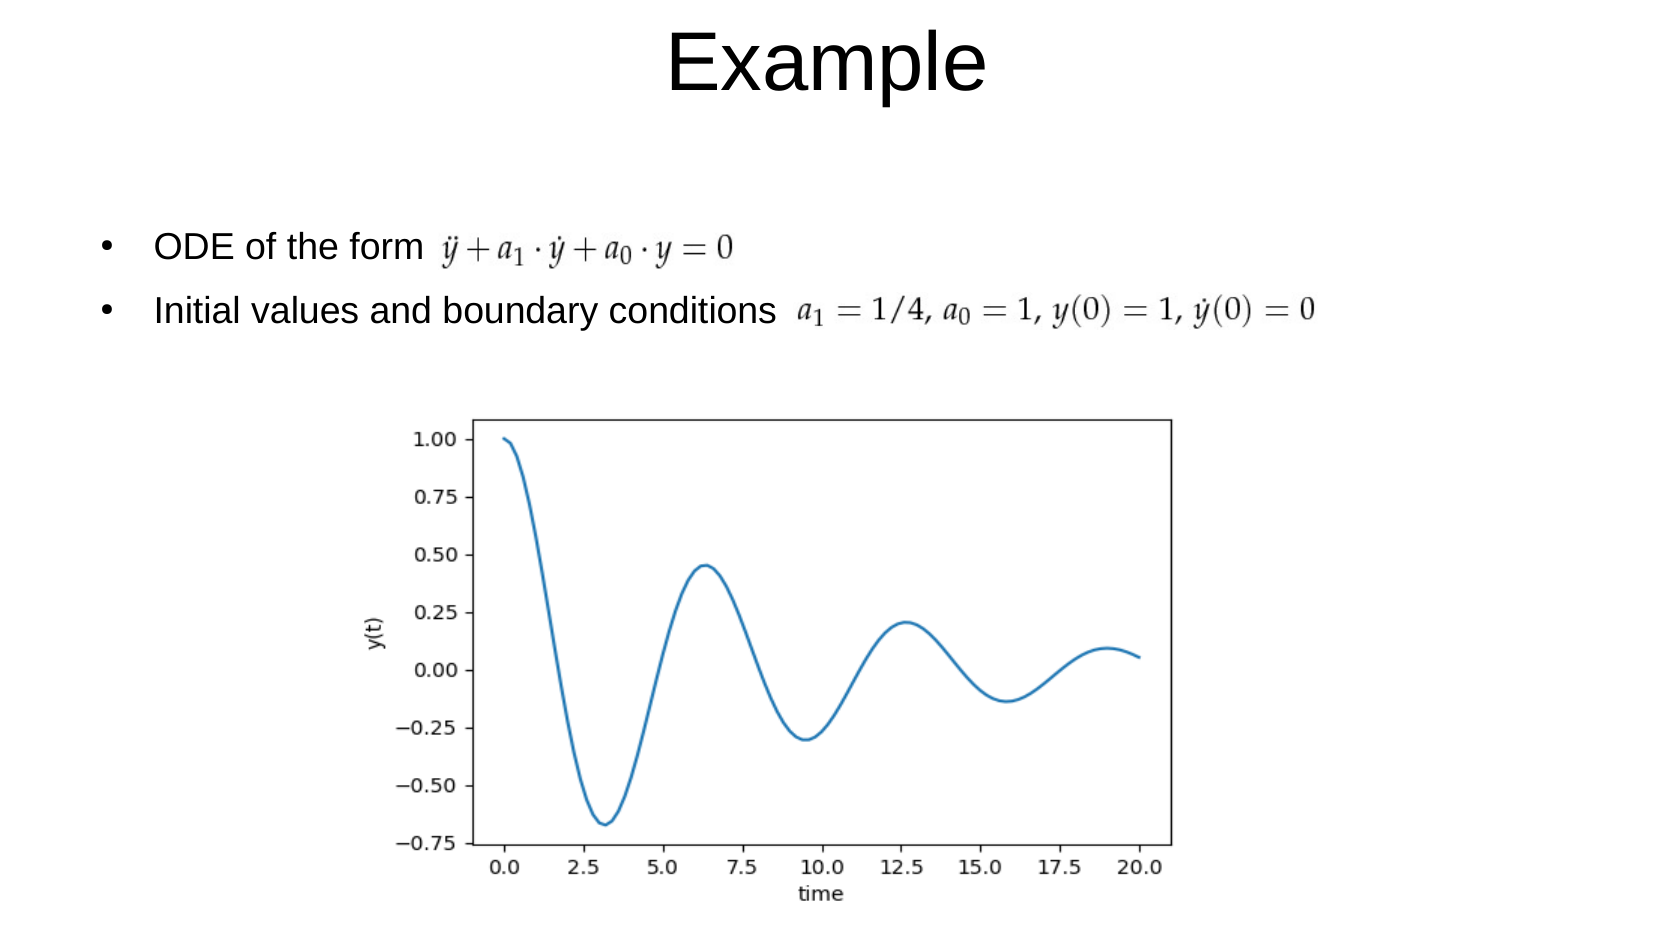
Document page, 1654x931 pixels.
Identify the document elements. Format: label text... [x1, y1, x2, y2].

list ODE of the form Initial values and boundary conditions [82, 225, 1571, 766]
picture [793, 292, 1318, 331]
title Example [82, 8, 1571, 116]
picture [438, 232, 736, 271]
picture [360, 352, 1261, 916]
